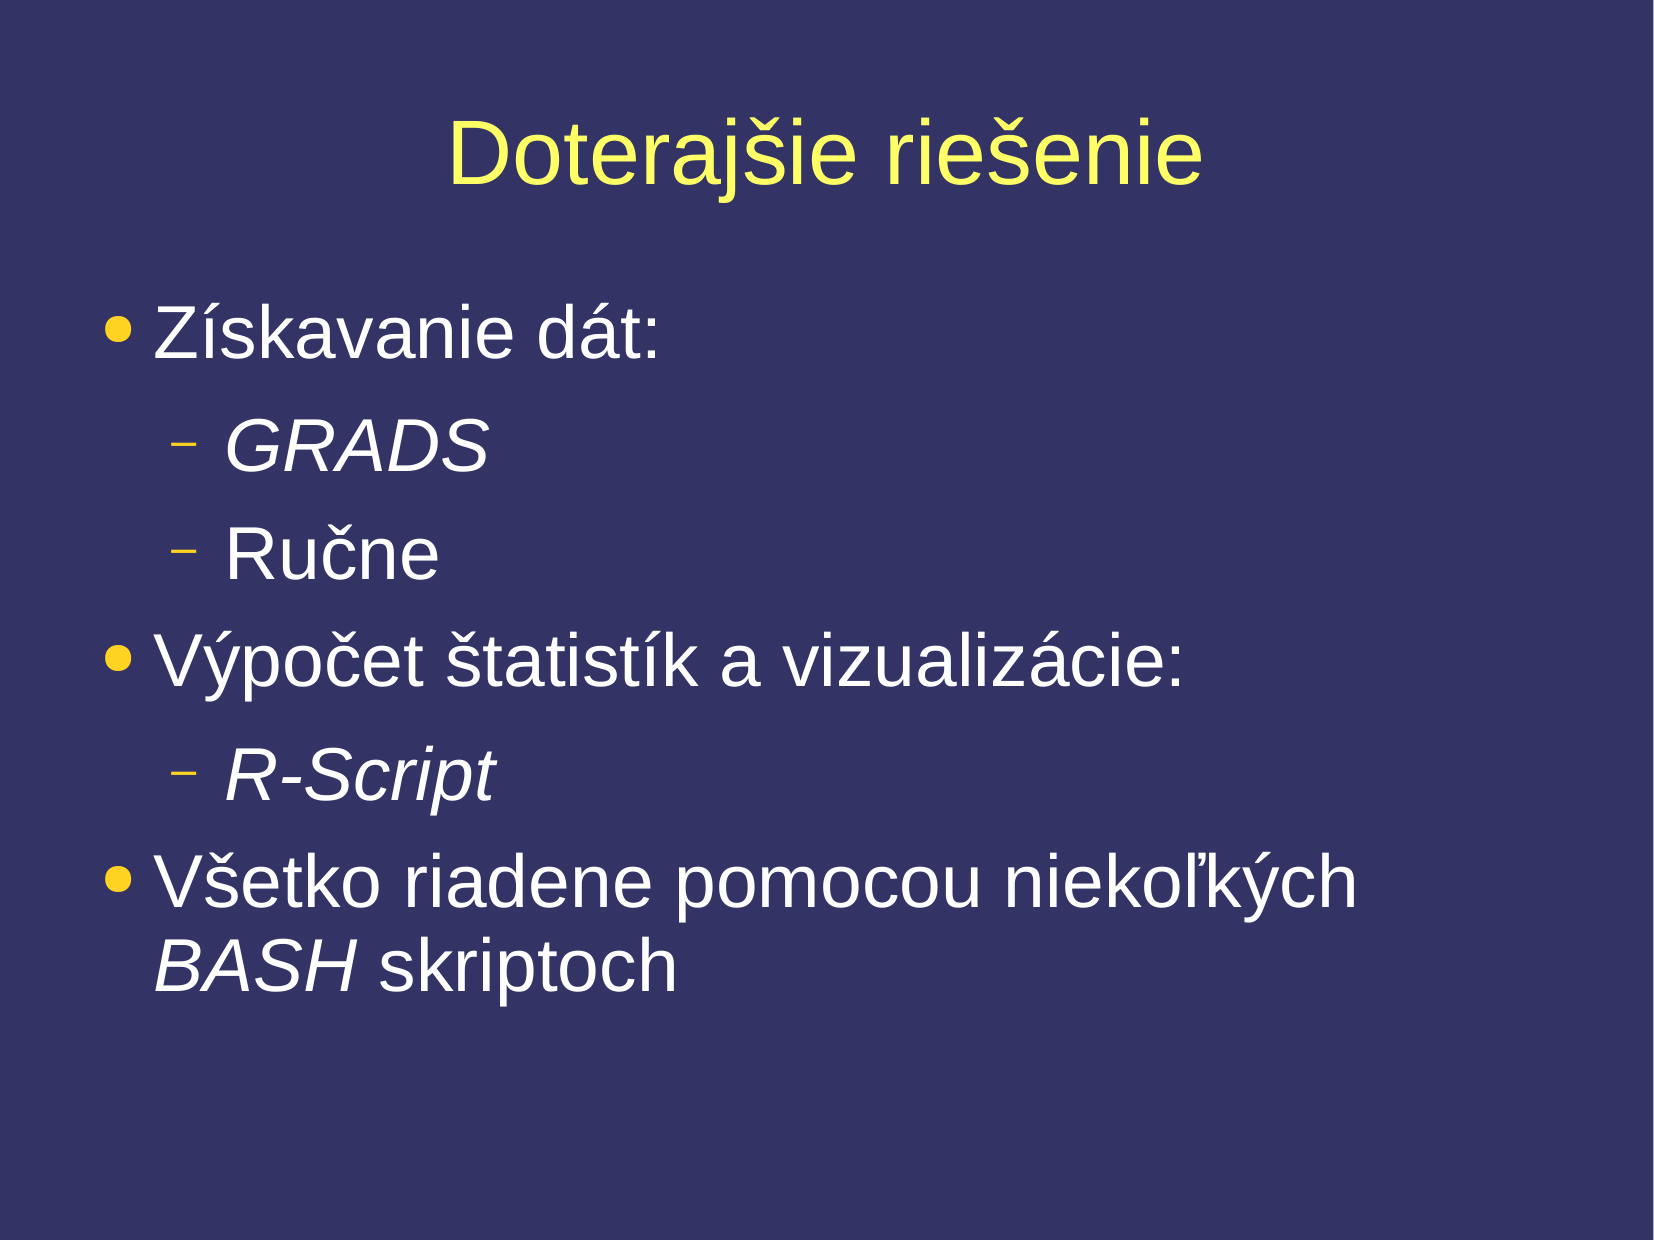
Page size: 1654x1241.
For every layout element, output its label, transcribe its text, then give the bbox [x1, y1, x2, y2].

list Získavanie dát: GRADS Ručne Výpočet štatistík a vizualizácie: R-Script Všetko riadene pomocou niekoľkých BASH skriptoch [82, 290, 1571, 1109]
title Doterajšie riešenie [82, 49, 1571, 257]
